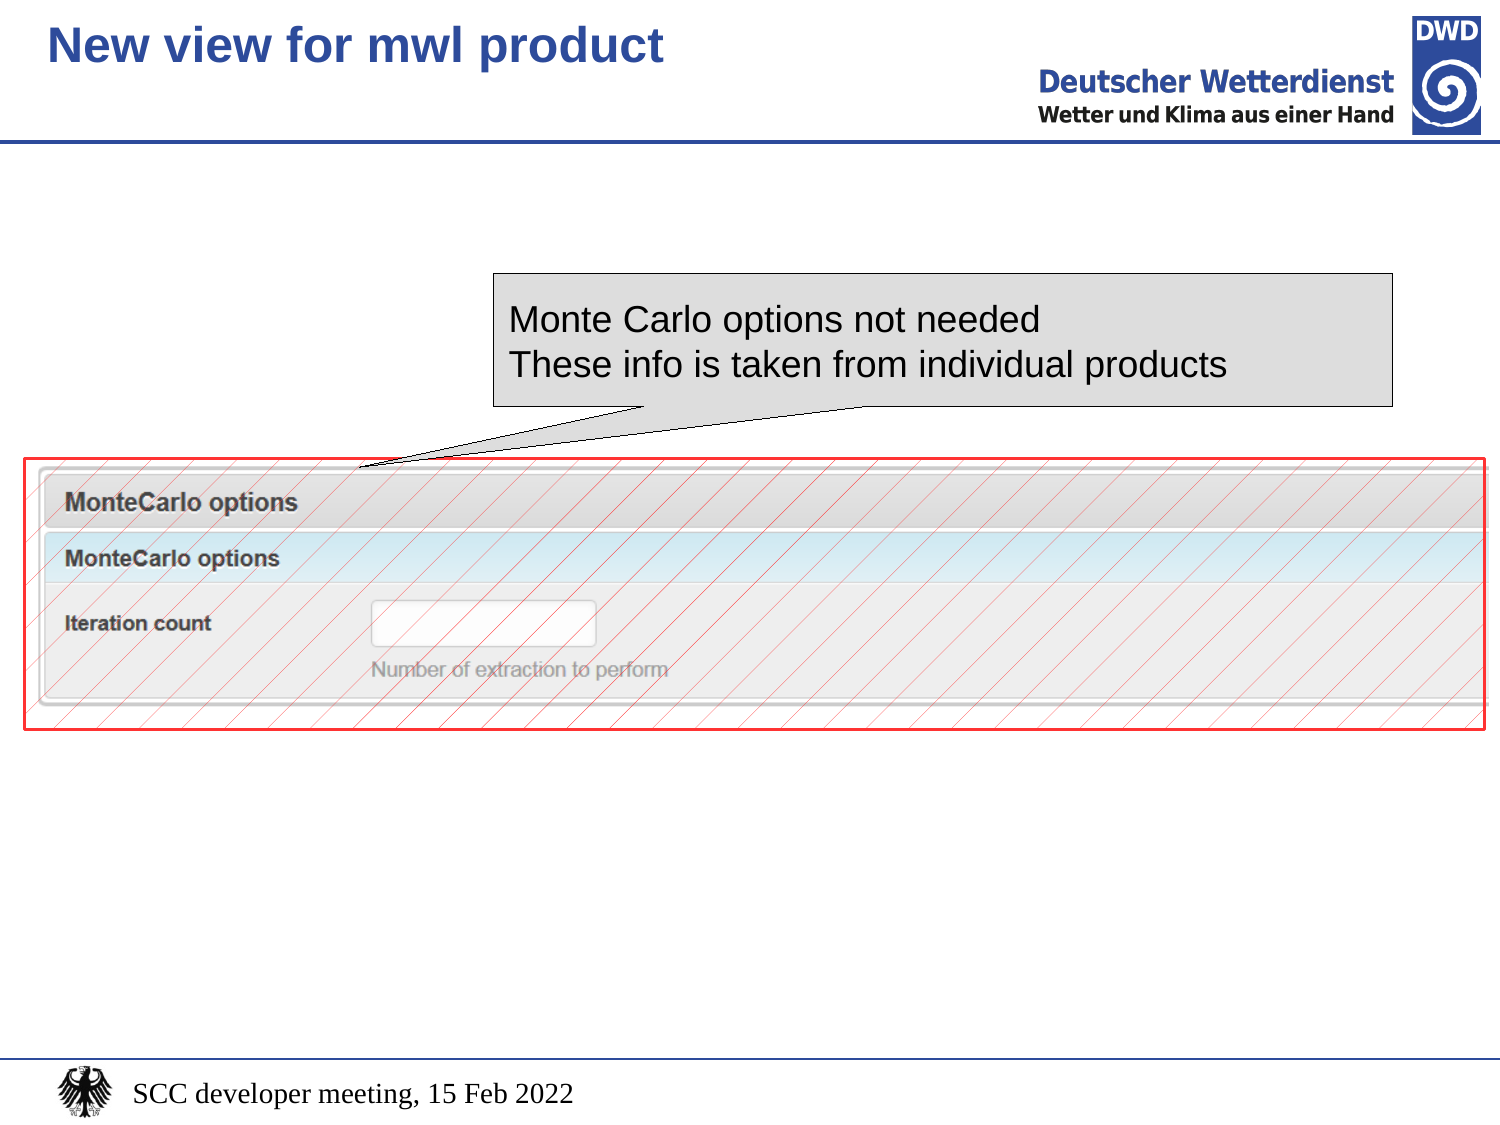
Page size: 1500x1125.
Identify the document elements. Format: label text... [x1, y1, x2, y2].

text_box Monte Carlo options not needed These info is taken from individual products [359, 273, 1393, 468]
text_box [24, 458, 1485, 730]
text_box New view for mwl product [32, 5, 1000, 141]
picture [55, 1064, 114, 1119]
picture [1485, 460, 1489, 718]
picture [1038, 16, 1481, 135]
